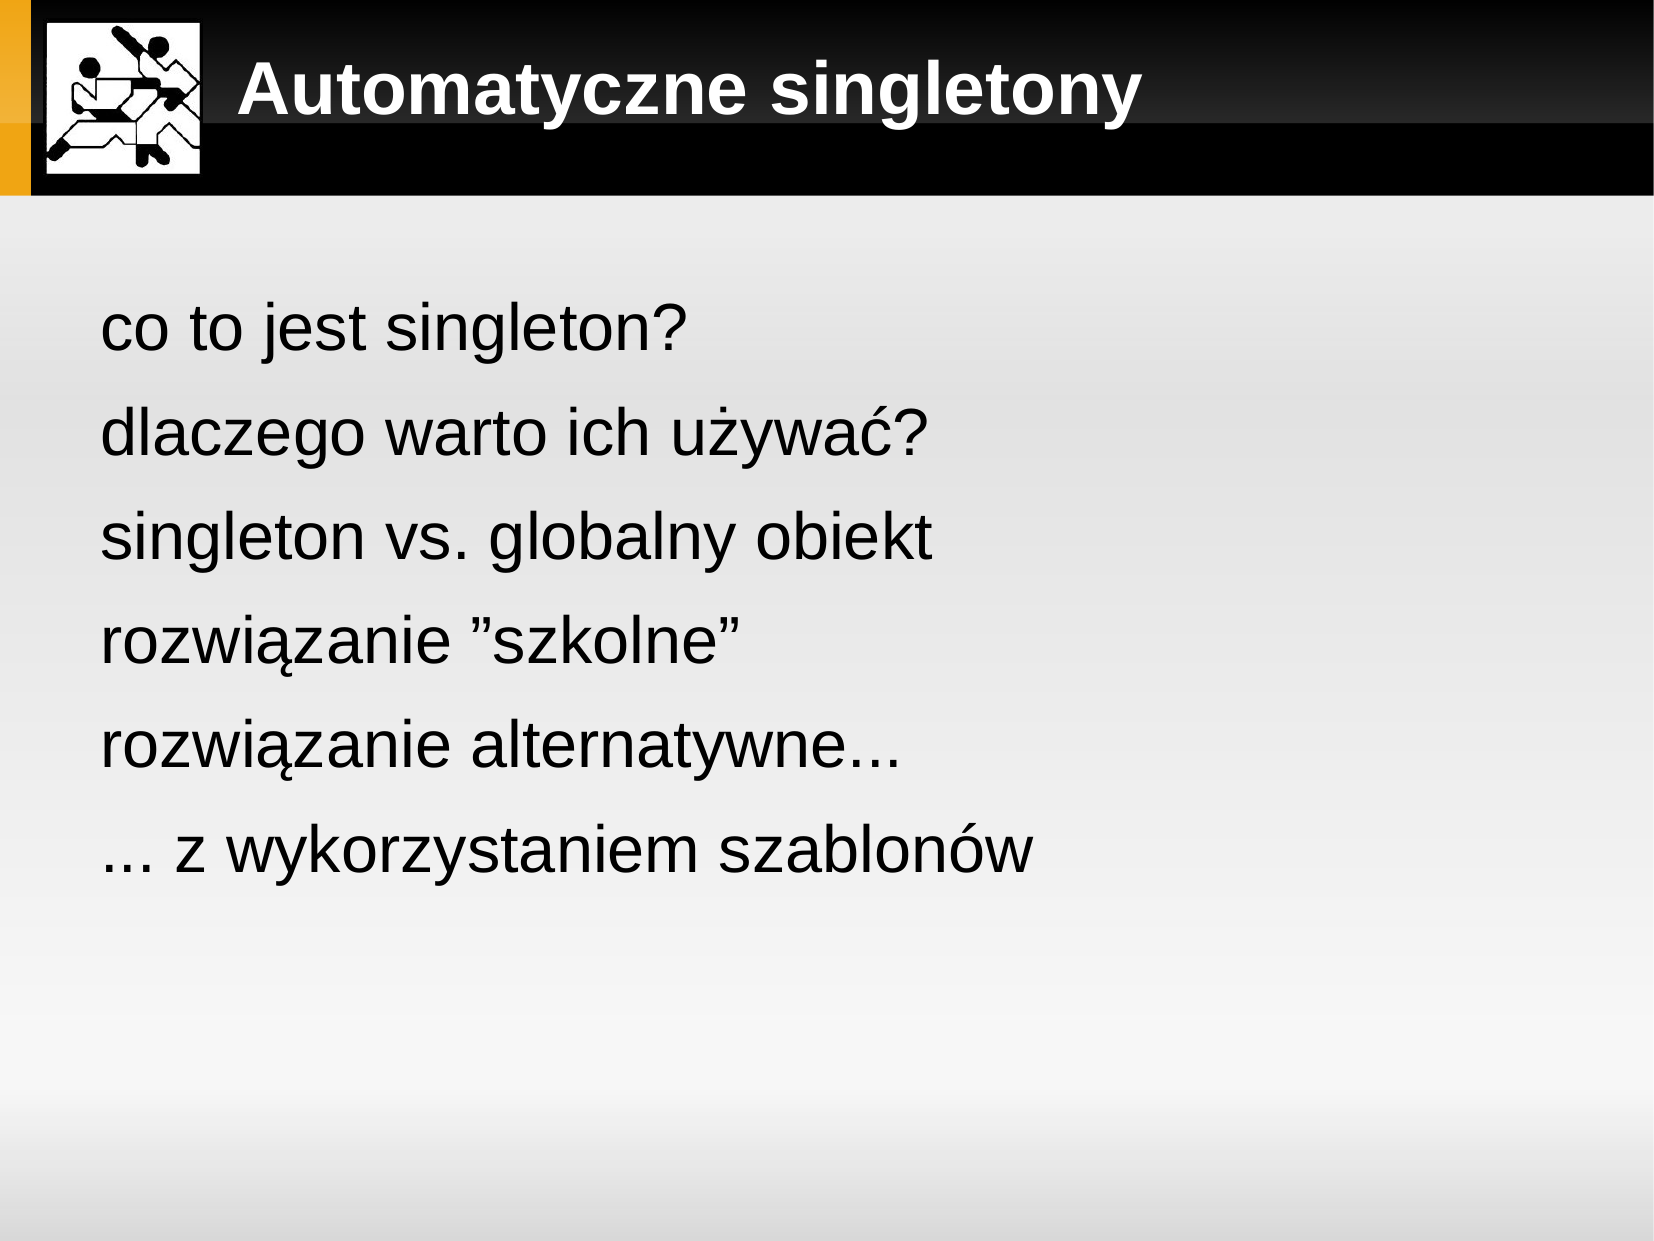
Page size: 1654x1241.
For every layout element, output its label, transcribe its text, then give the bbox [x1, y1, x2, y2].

list co to jest singleton? dlaczego warto ich używać? singleton vs. globalny obiekt rozwiązanie ”szkolne” rozwiązanie alternatywne... ... z wykorzystaniem szablonów [82, 290, 1571, 1094]
title Automatyczne singletony [236, 0, 1595, 178]
picture [0, 0, 1654, 1241]
